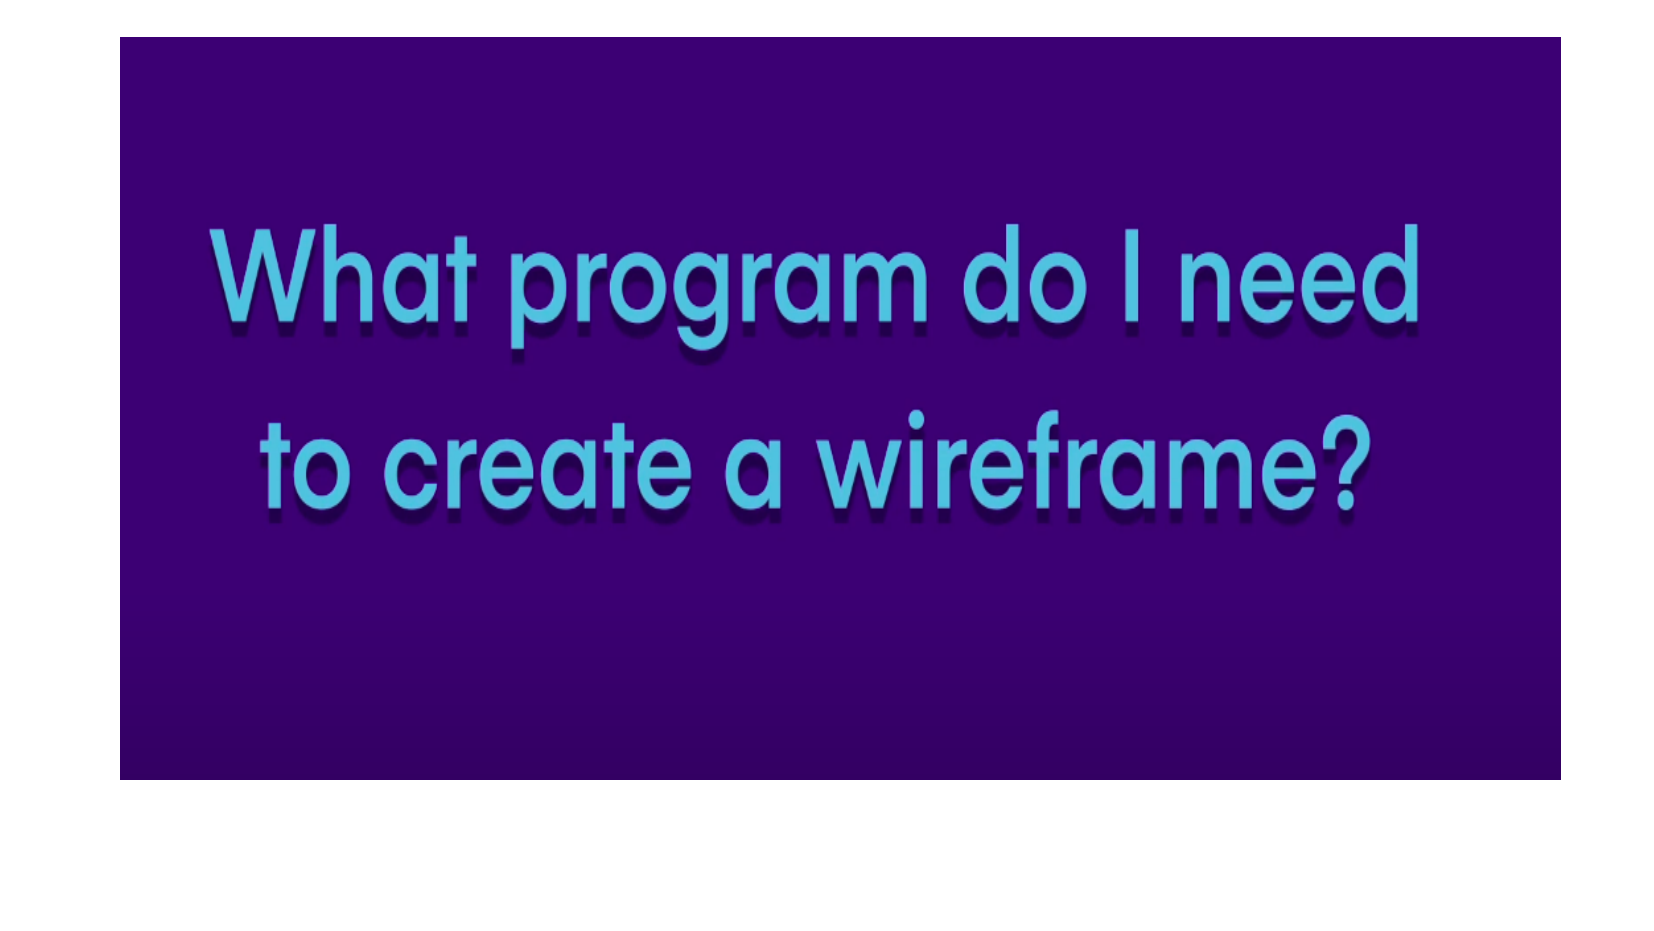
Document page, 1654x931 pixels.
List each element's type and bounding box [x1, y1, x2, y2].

picture [120, 37, 1561, 781]
